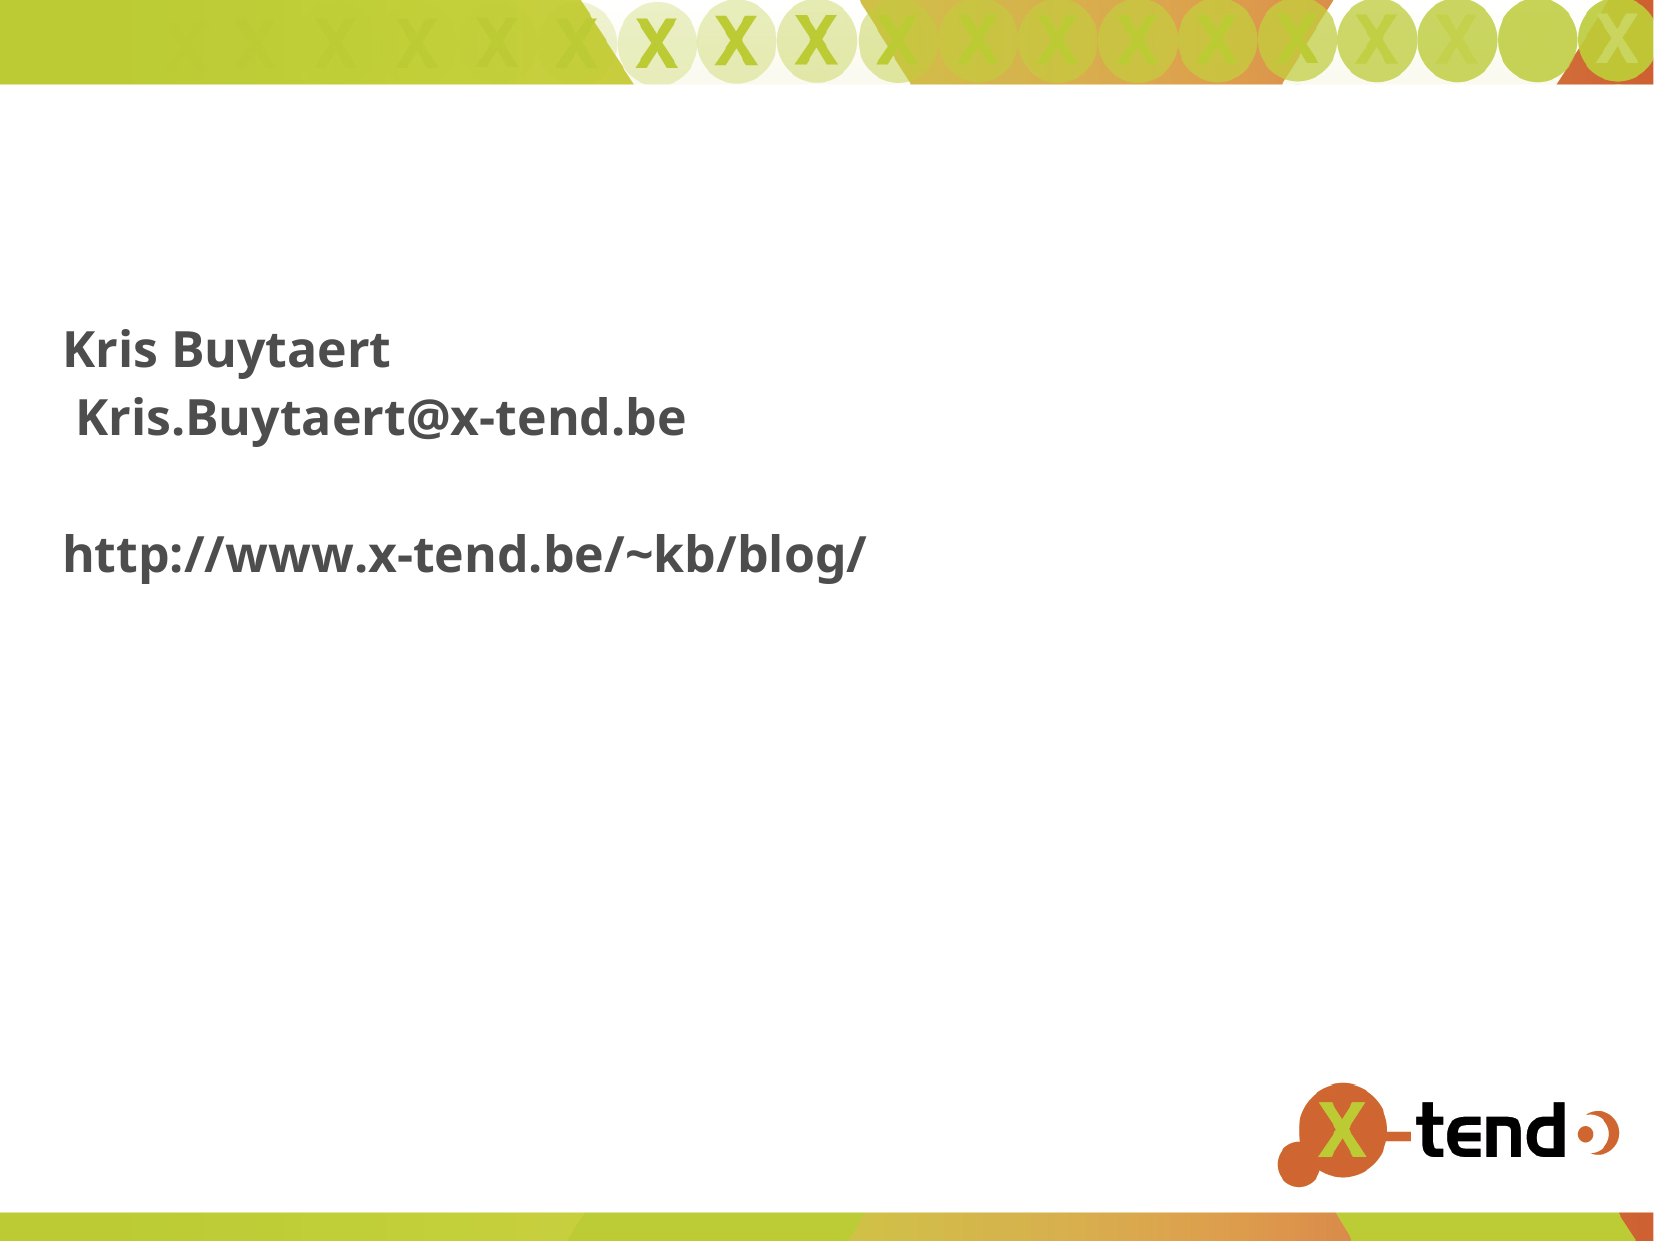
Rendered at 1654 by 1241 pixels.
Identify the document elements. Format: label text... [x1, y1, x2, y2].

text_box Kris Buytaert Kris.Buytaert@x-tend.be http://www.x-tend.be/~kb/blog/ [47, 135, 883, 1005]
picture [0, 0, 1654, 1241]
